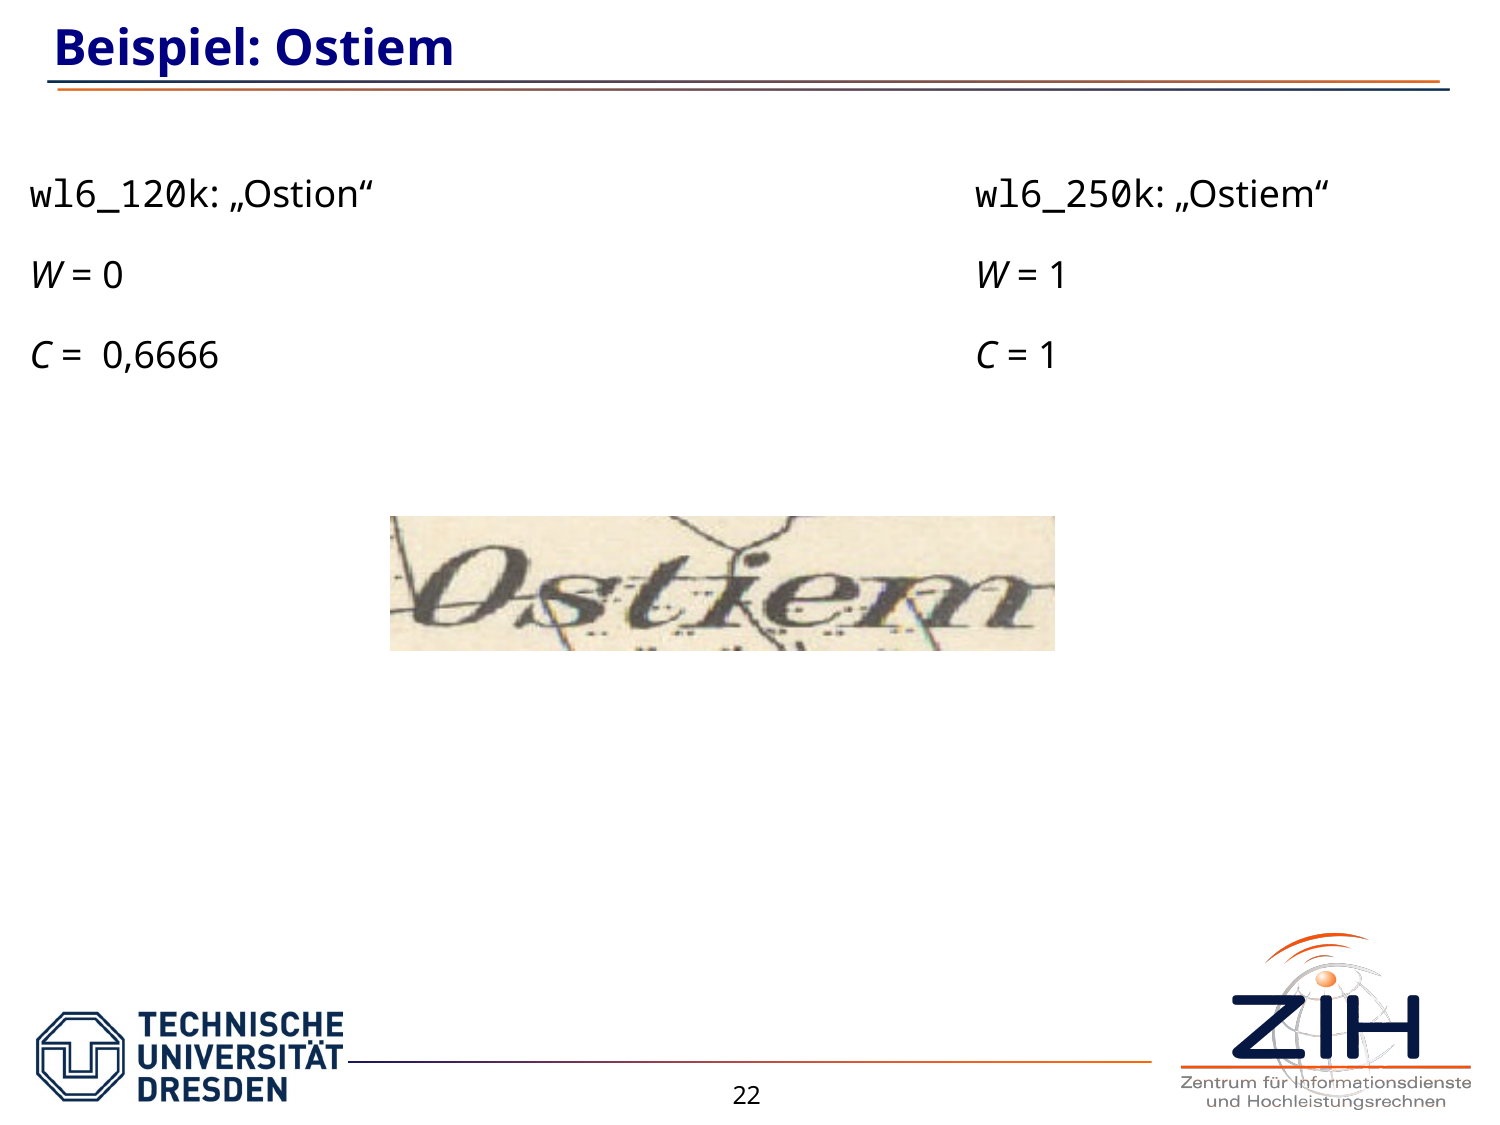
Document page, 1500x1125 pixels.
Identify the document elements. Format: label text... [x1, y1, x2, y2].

picture [390, 516, 1055, 651]
list wl6_120k: „Ostion“ W = 0 C = 0,6666 [29, 118, 707, 430]
picture [35, 1011, 343, 1102]
picture [1181, 933, 1471, 1110]
title Beispiel: Ostiem [53, 12, 1453, 81]
picture [47, 80, 1450, 91]
list wl6_250k: „Ostiem“ W = 1 C = 1 [975, 118, 1418, 430]
